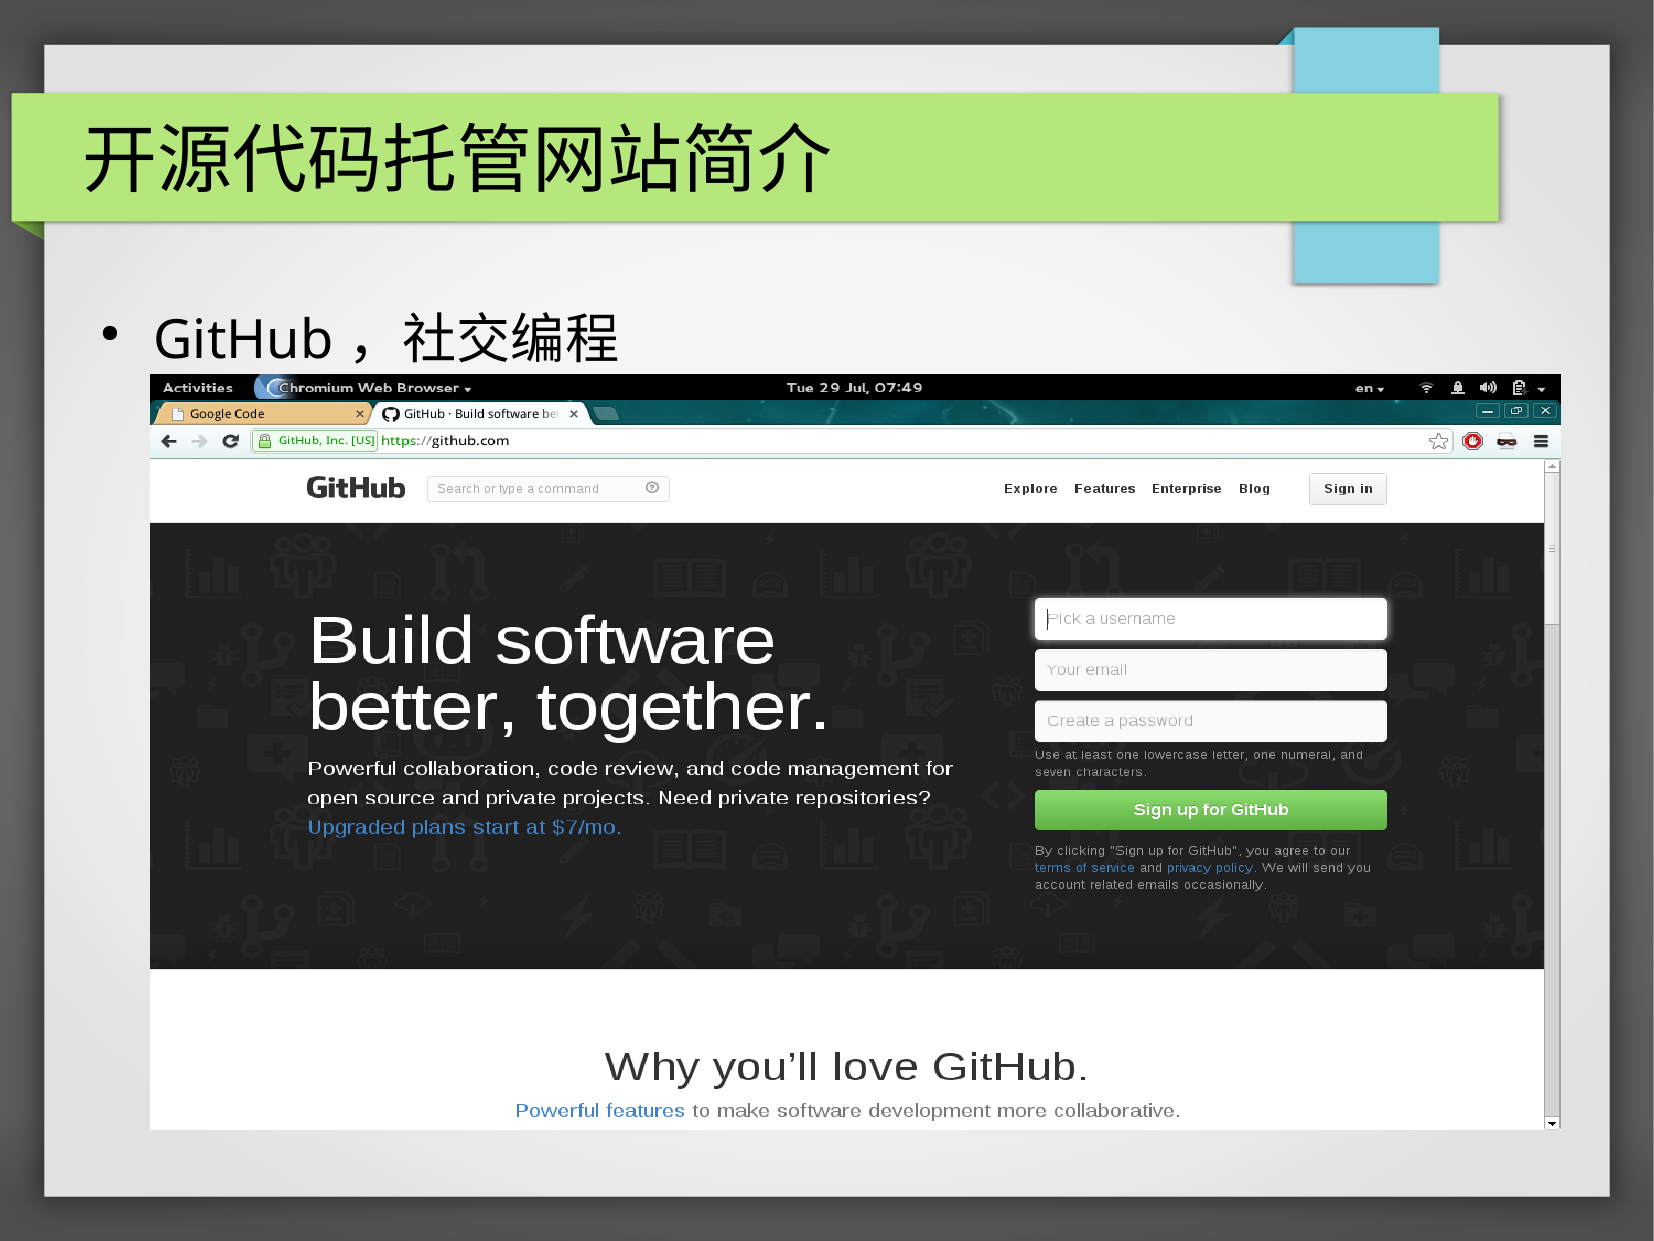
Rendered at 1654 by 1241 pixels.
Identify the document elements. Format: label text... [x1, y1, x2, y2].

picture [0, 0, 1654, 1241]
list GitHub，社交编程 [82, 295, 1571, 1015]
title 开源代码托管网站简介 [82, 94, 1264, 213]
